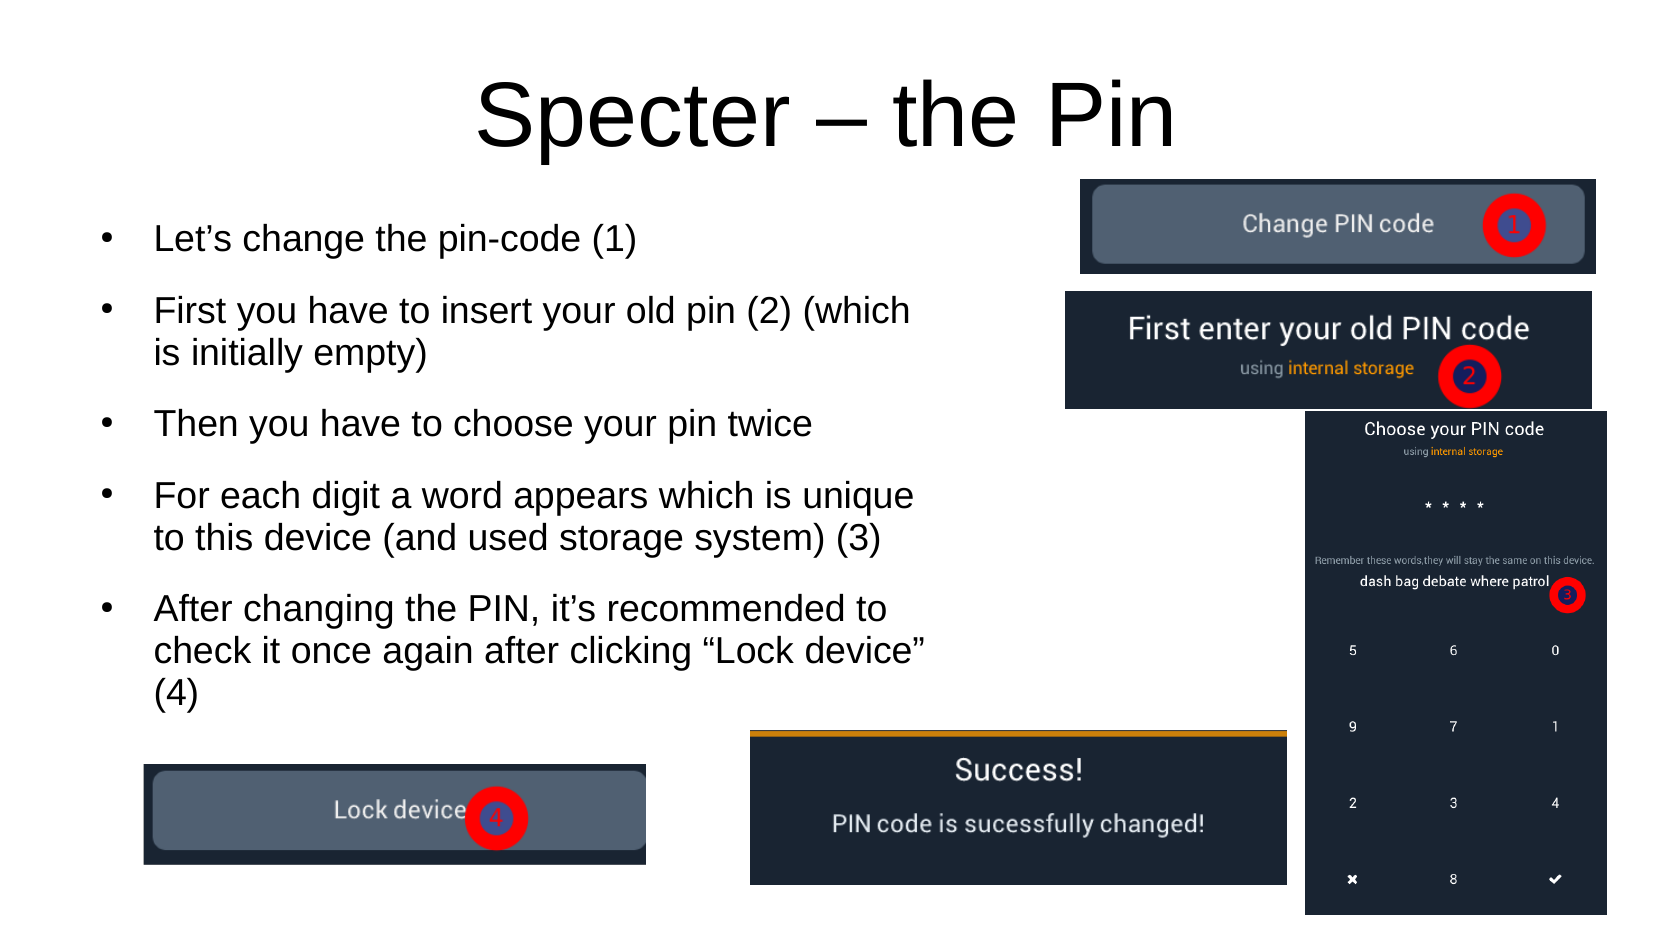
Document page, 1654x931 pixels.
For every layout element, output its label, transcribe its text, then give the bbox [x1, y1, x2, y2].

picture [1065, 291, 1592, 409]
picture [750, 730, 1287, 886]
title Specter – the Pin [82, 37, 1571, 193]
picture [137, 764, 646, 866]
list Let’s change the pin-code (1) First you have to insert your old pin (2) (which is initially empty) Then you have to choose your pin twice For each digit a word appears which is unique to this device (and used storage system) (3) After changing the PIN, it’s recommended to check it once again after clicking “Lock device” (4) [82, 217, 931, 841]
picture [1305, 411, 1607, 916]
picture [1080, 179, 1596, 274]
